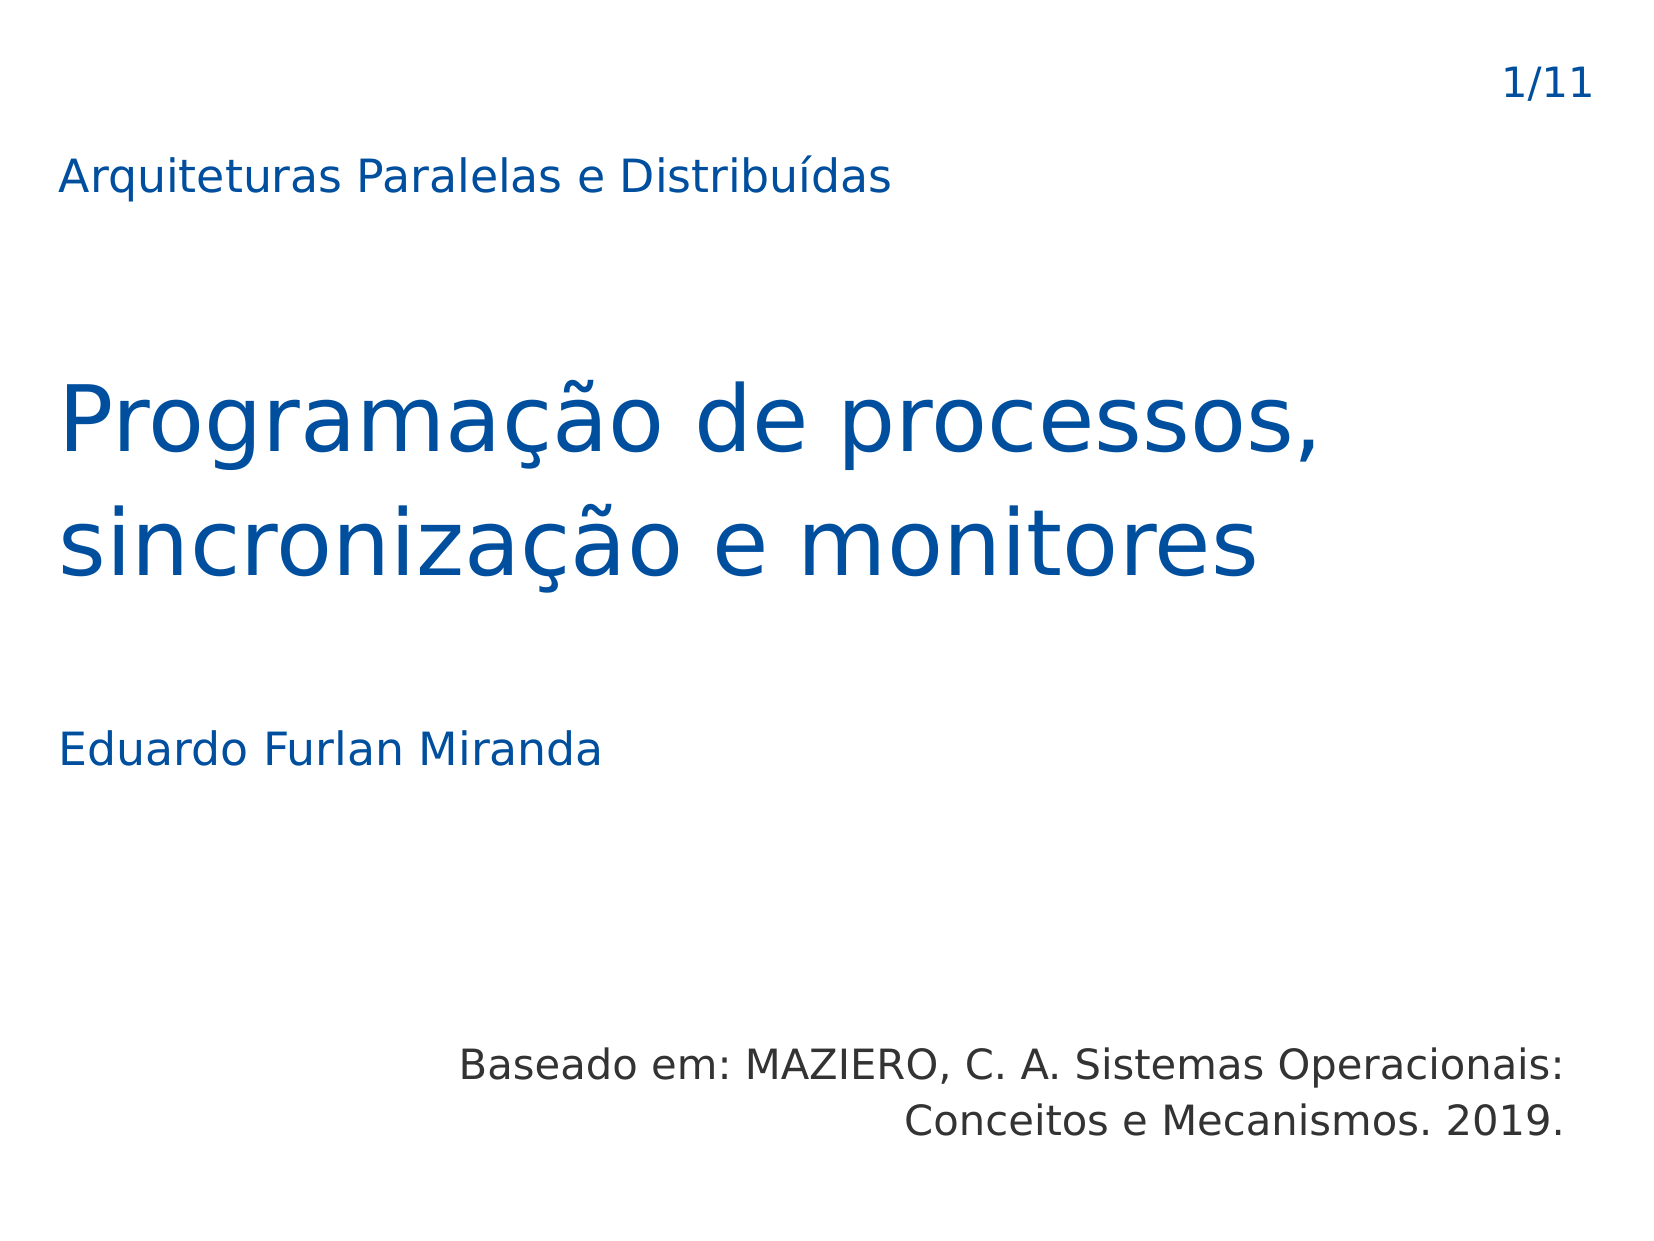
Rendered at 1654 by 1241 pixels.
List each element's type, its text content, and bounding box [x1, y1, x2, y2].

list Baseado em: MAZIERO, C. A. Sistemas Operacionais: Conceitos e Mecanismos. 2019. [435, 1033, 1566, 1211]
list Arquiteturas Paralelas e Distribuídas Programação de processos, sincronização e monitores Eduardo Furlan Miranda [59, 141, 1625, 1211]
chart [720, 567, 933, 672]
